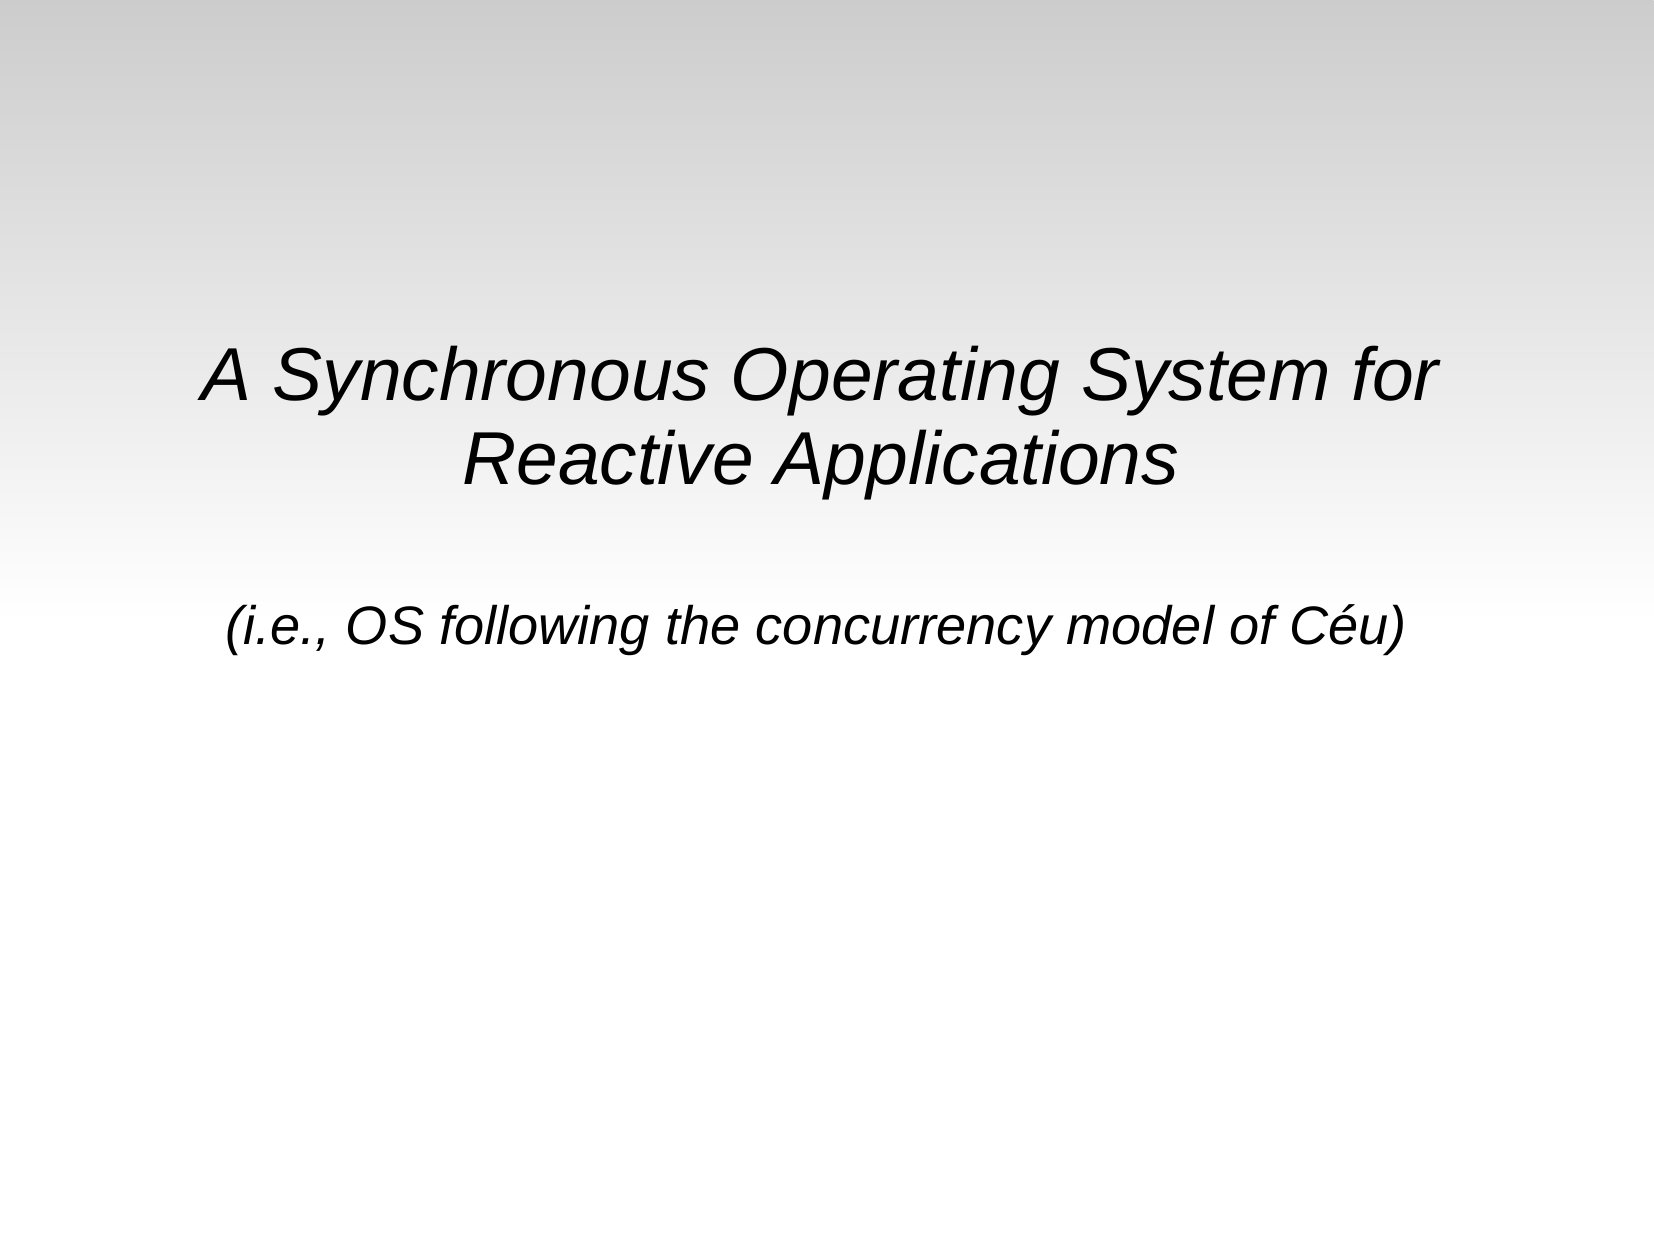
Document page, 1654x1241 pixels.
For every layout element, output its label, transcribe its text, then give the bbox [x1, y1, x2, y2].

subtitle A Synchronous Operating System for Reactive Applications [76, 183, 1565, 650]
text_box (i.e., OS following the concurrency model of Céu) [211, 588, 1424, 889]
